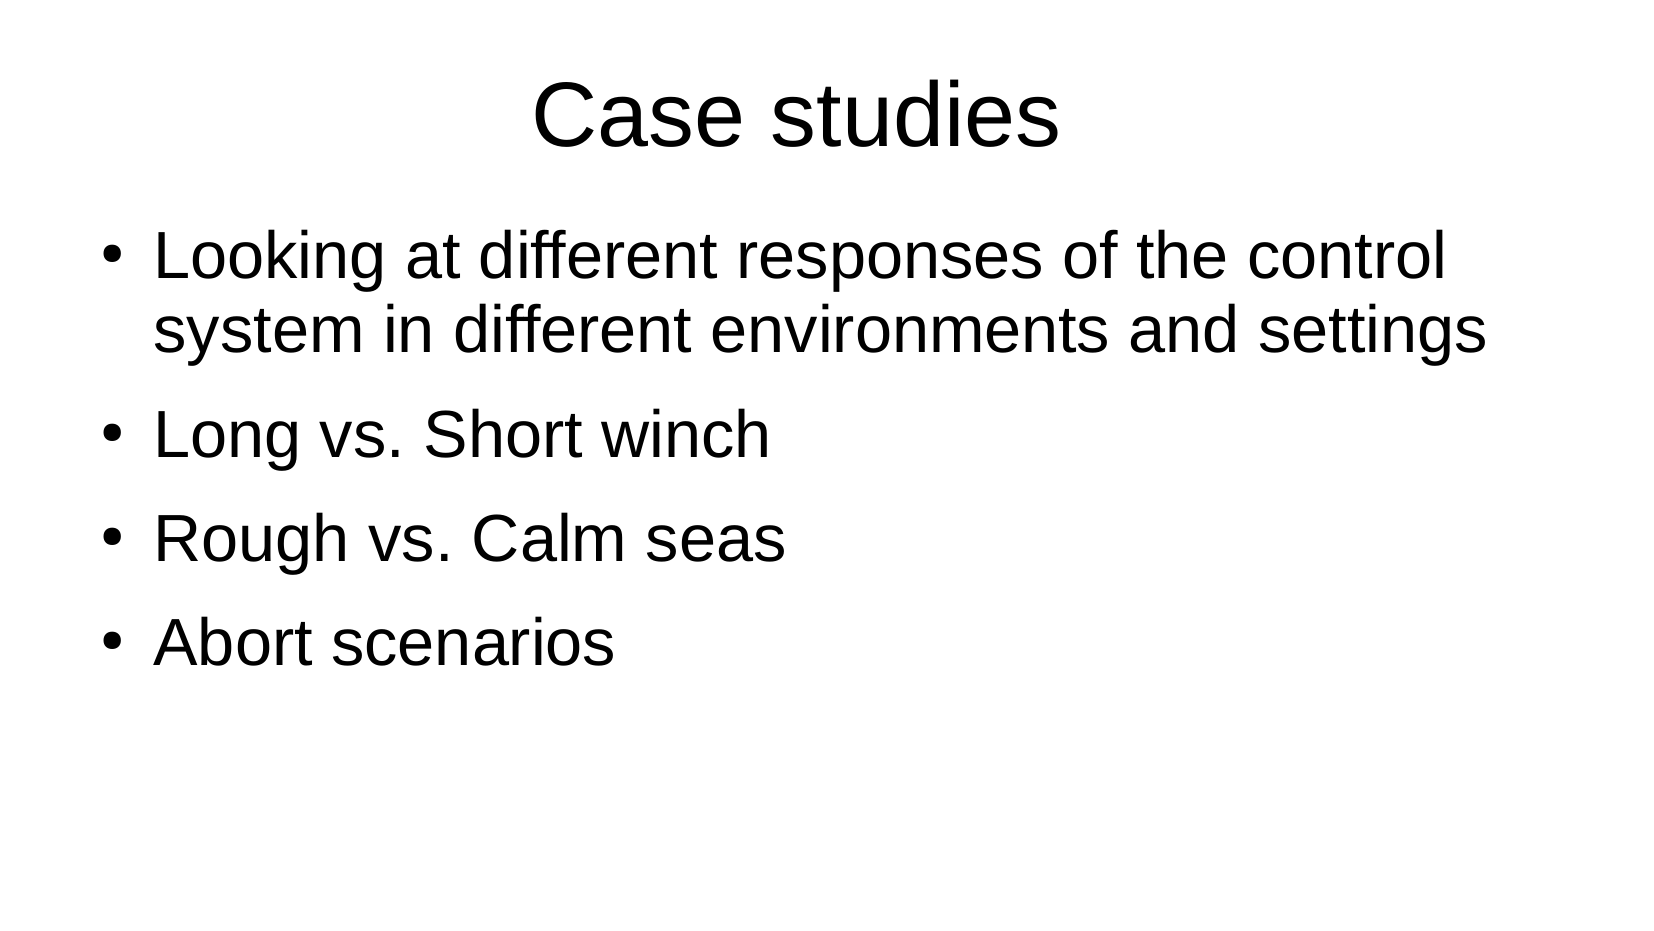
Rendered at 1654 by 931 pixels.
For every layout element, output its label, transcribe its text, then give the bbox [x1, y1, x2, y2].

list Looking at different responses of the control system in different environments and settings Long vs. Short winch Rough vs. Calm seas Abort scenarios [82, 217, 1571, 758]
title Case studies [82, 37, 1571, 193]
